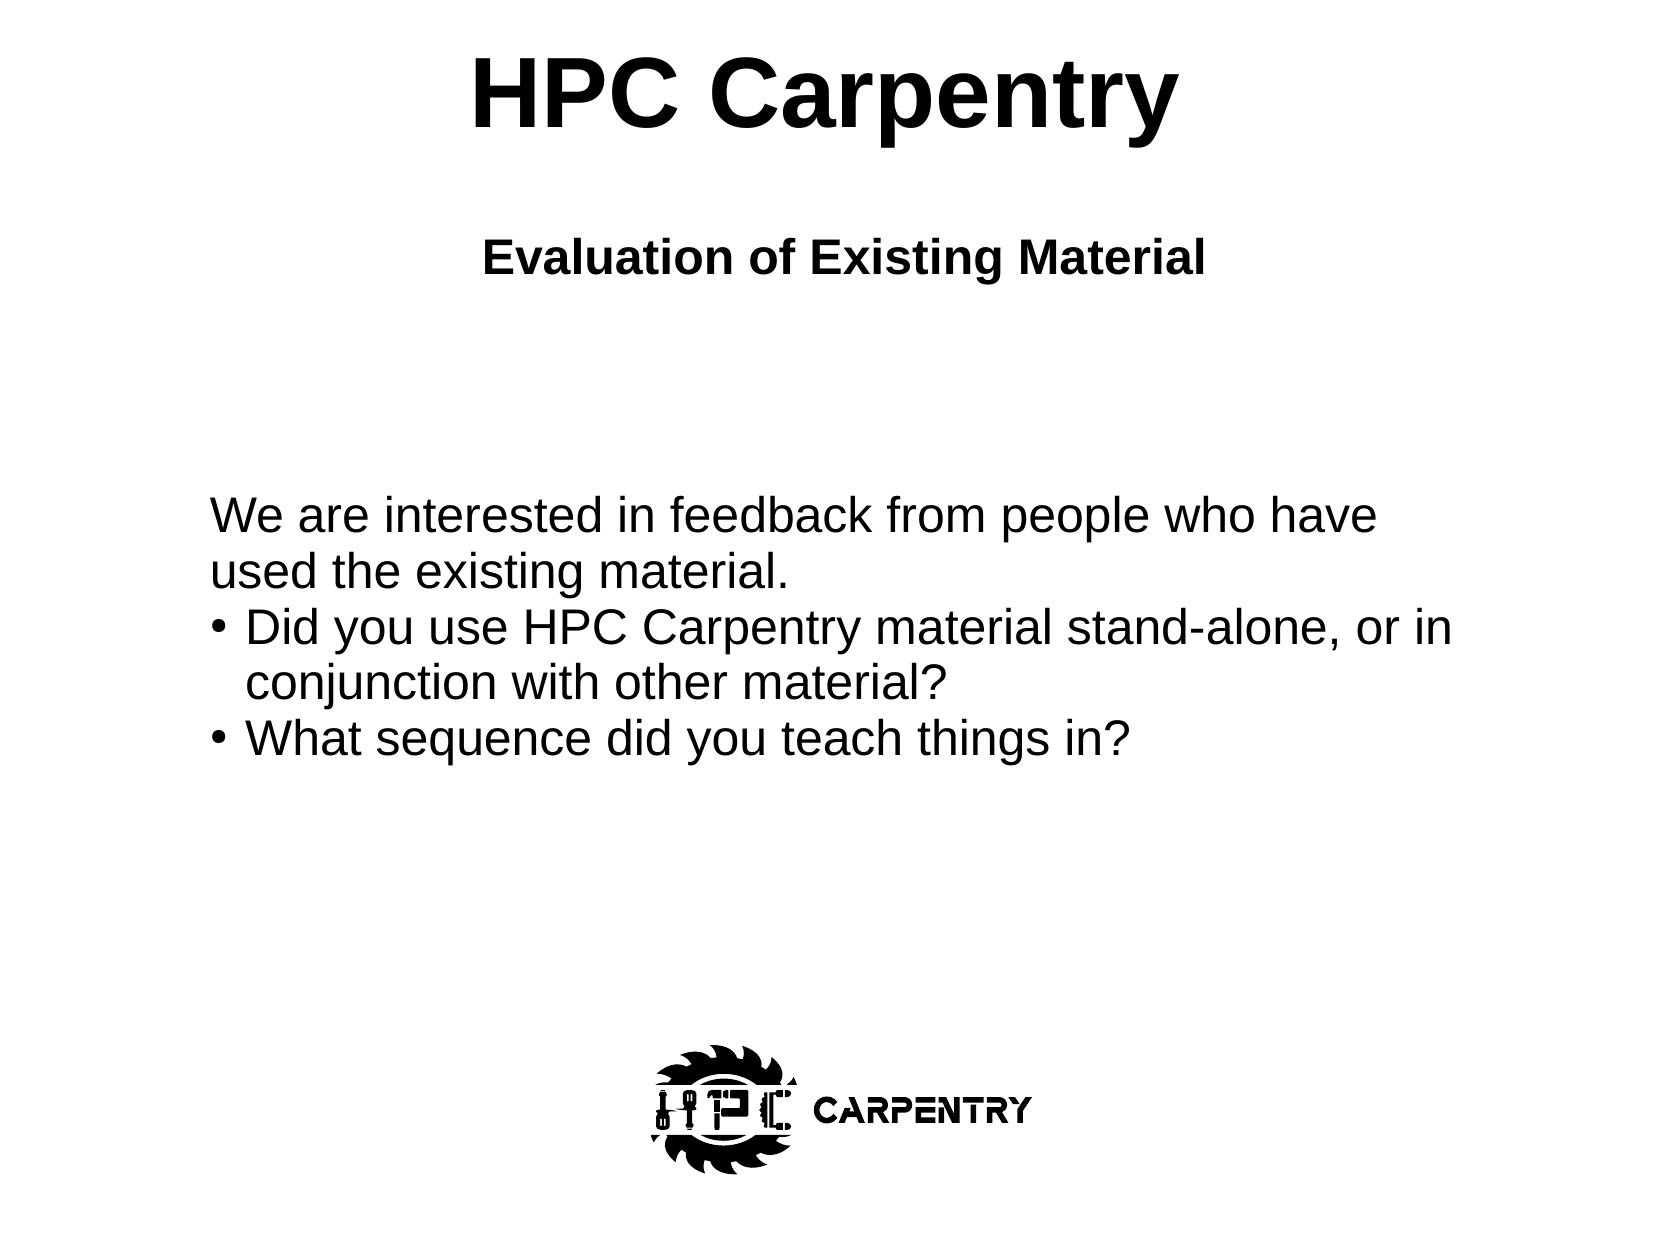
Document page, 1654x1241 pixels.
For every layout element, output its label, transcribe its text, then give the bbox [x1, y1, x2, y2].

picture [586, 1012, 1097, 1210]
text_box HPC Carpentry [45, 30, 1606, 166]
text_box Evaluation of Existing Material [177, 221, 1513, 293]
text_box We are interested in feedback from people who have used the existing material. Did you use HPC Carpentry material stand-alone, or in conjunction with other material? What sequence did you teach things in? [195, 480, 1471, 774]
